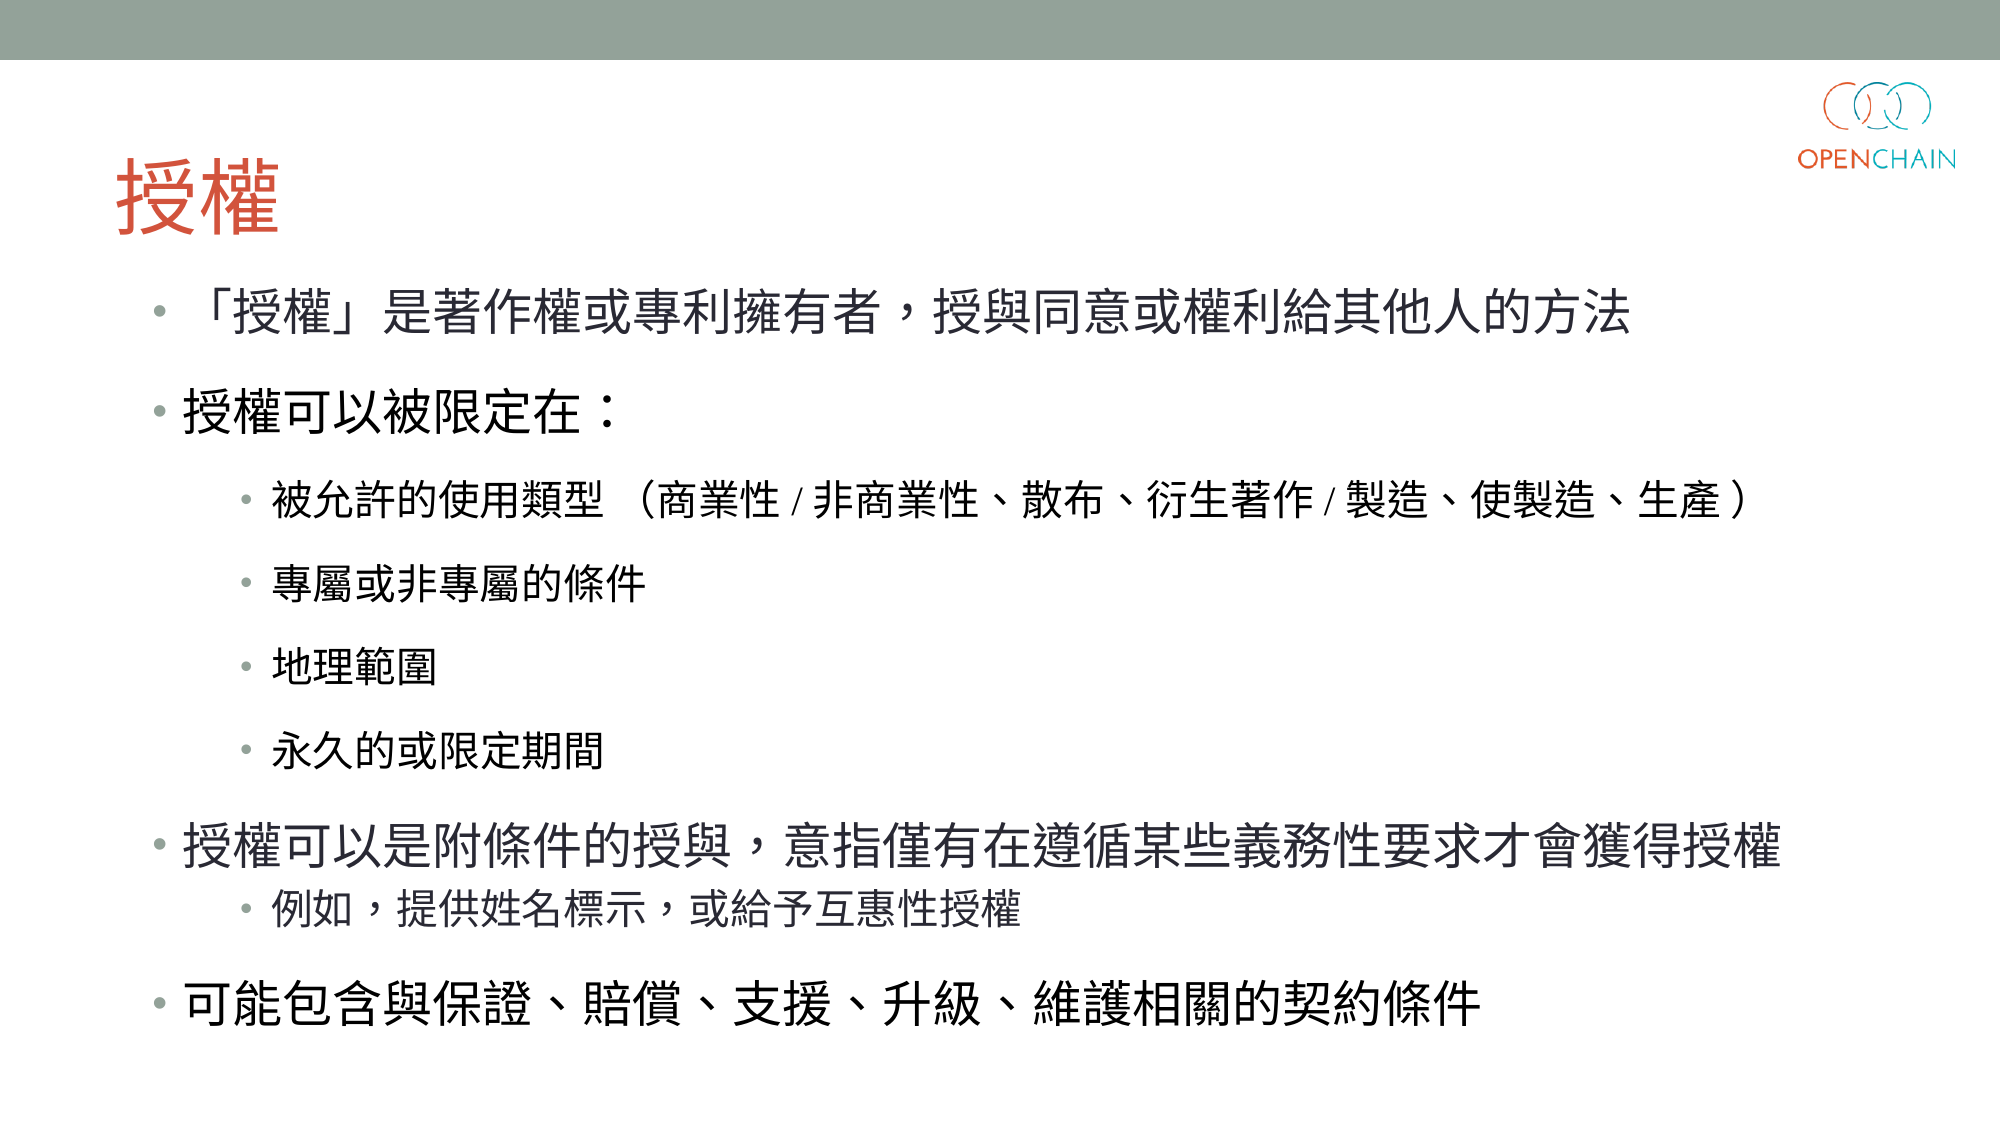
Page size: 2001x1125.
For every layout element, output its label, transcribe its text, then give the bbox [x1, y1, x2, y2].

list 「授權」是著作權或專利擁有者，授與同意或權利給其他人的方法 授權可以被限定在： 被允許的使用類型 （商業性/非商業性、散布、衍生著作/製造、使製造、生產 ） 專屬或非專屬的條件 地理範圍 永久的或限定期間 授權可以是附條件的授與，意指僅有在遵循某些義務性要求才會獲得授權 例如，提供姓名標示，或給予互惠性授權 可能包含與保證、賠償、支援、升級、維護相關的契約條件 [137, 243, 1863, 1093]
title 授權 [99, 87, 1900, 251]
